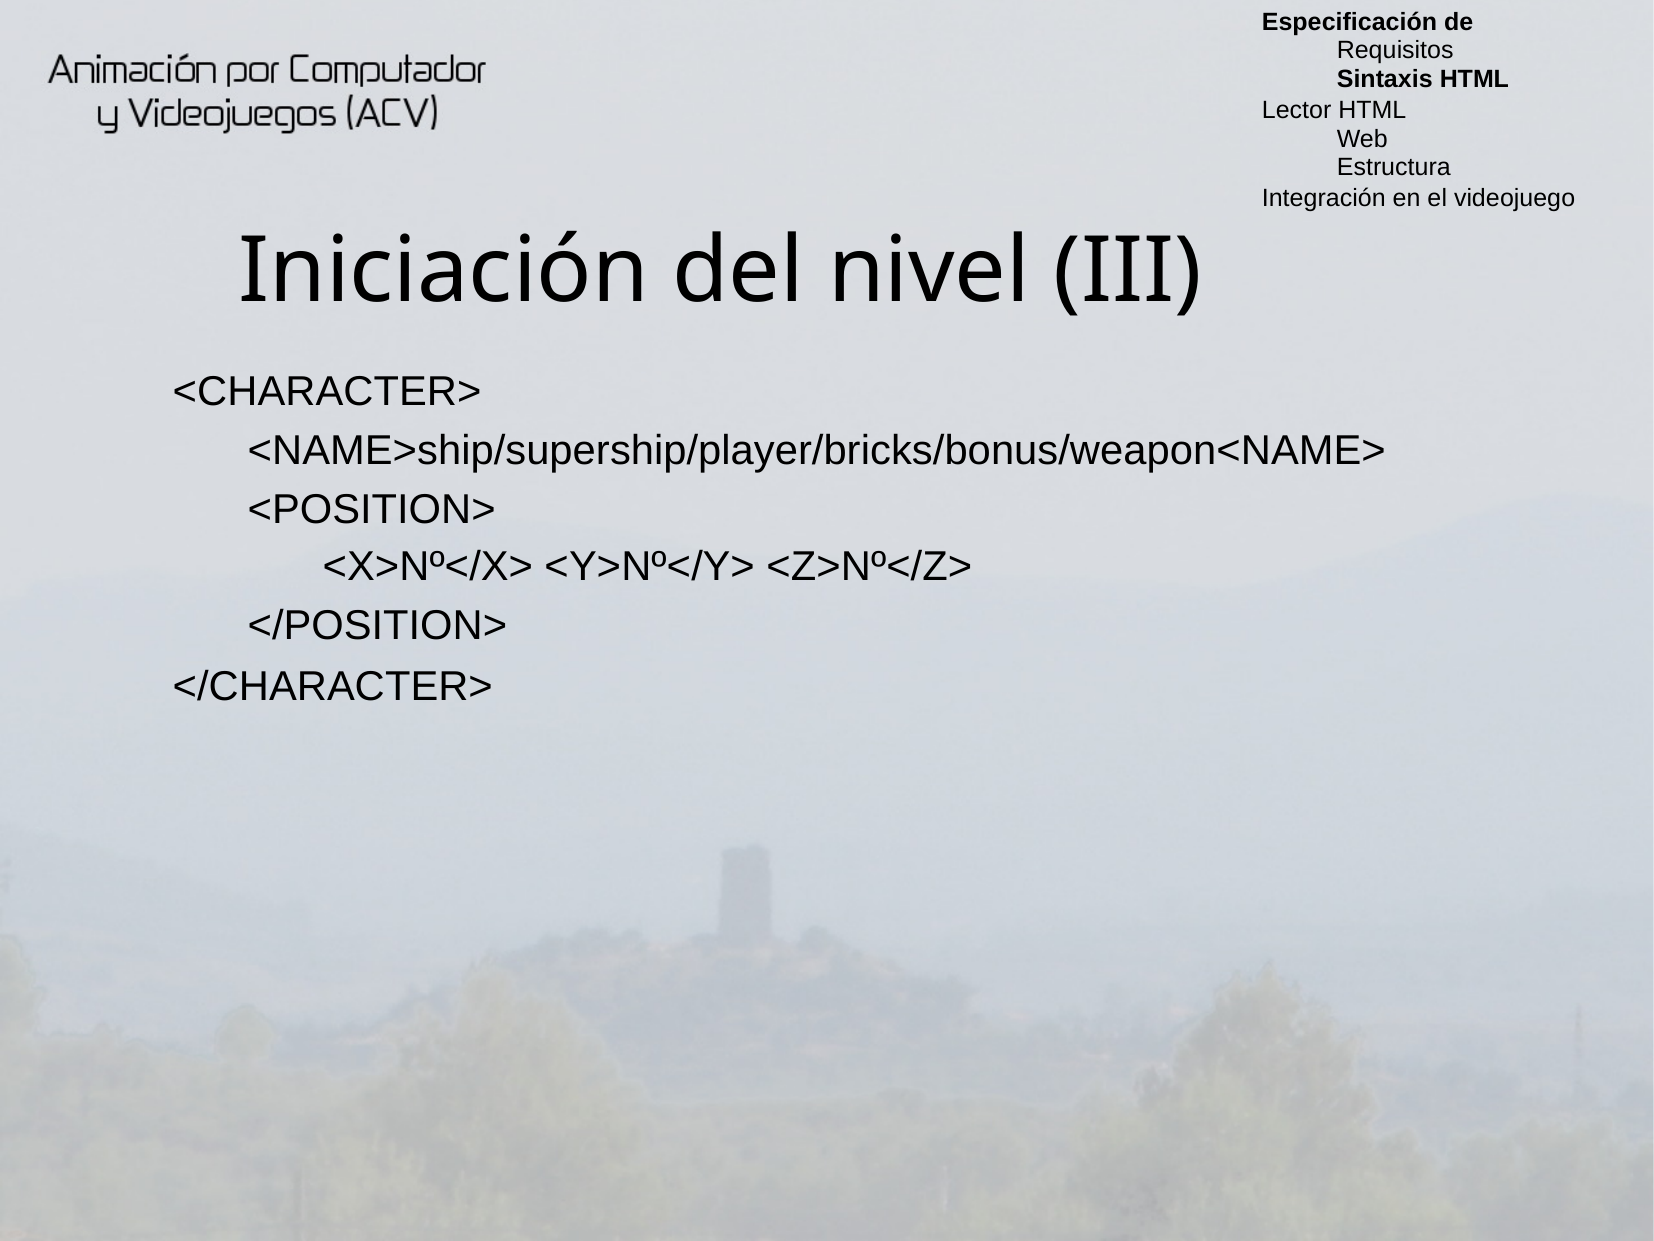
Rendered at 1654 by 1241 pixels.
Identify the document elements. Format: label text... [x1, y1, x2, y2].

text_box Especificación de Requisitos Sintaxis HTML Lector HTML Web Estructura Integración en el videojuego [1172, 0, 1653, 326]
picture [0, 0, 1654, 1241]
list <CHARACTER> <NAME>ship/supership/player/bricks/bonus/weapon<NAME> <POSITION> <X>Nº</X> <Y>Nº</Y> <Z>Nº</Z> </POSITION> </CHARACTER> [82, 280, 1595, 719]
title Iniciación del nivel (III) [83, 169, 1359, 362]
